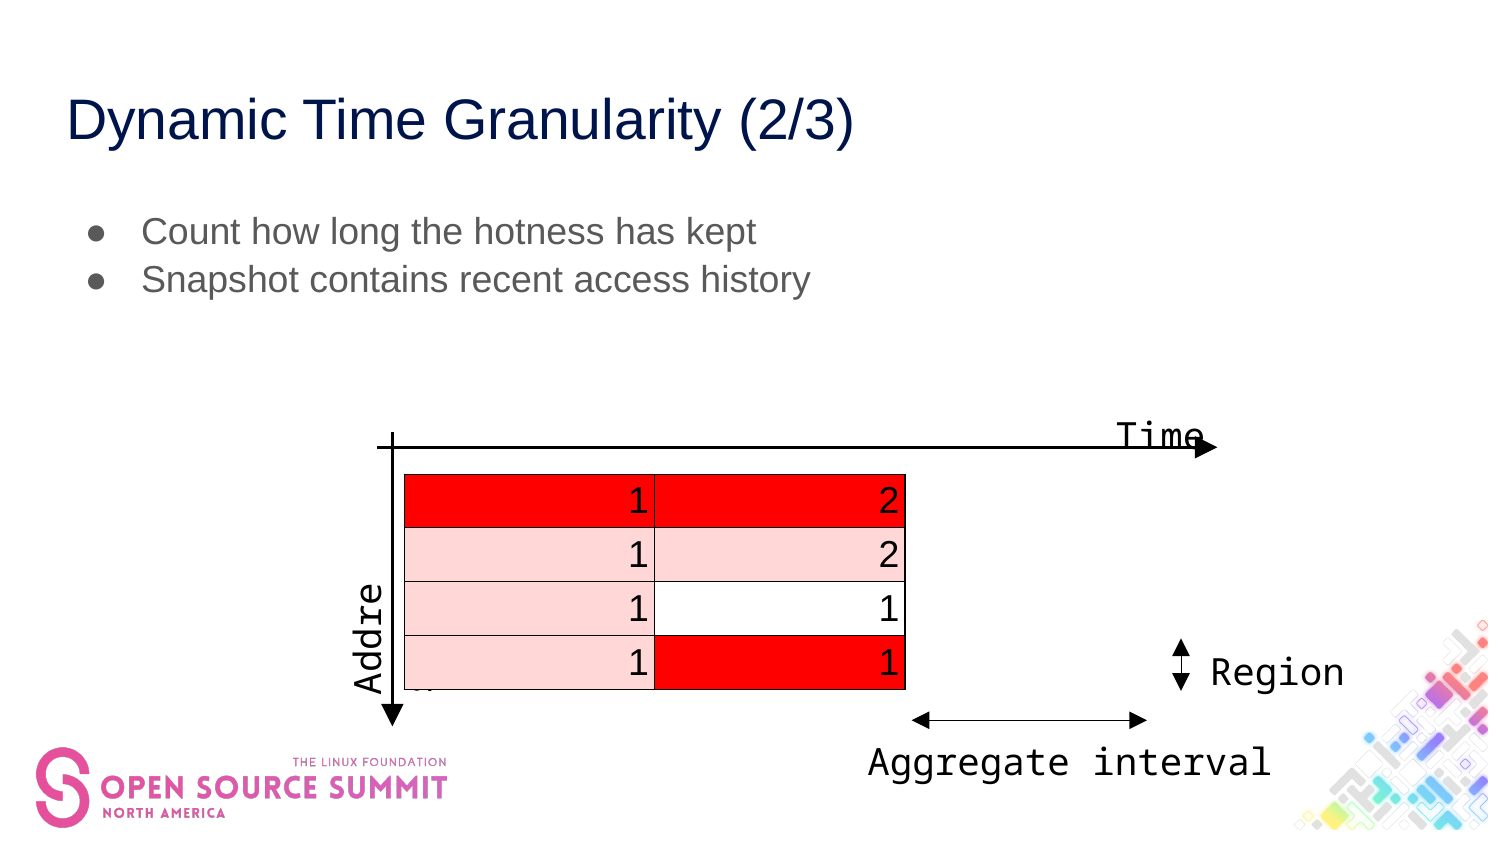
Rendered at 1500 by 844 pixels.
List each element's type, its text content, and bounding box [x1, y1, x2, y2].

picture [36, 747, 447, 828]
table_cell 2 [655, 528, 904, 581]
table_cell 1 [405, 582, 654, 635]
picture [1294, 620, 1488, 830]
table_header 2 [655, 475, 904, 527]
table_cell 1 [405, 636, 654, 689]
text_box Time [1100, 402, 1206, 455]
title Dynamic Time Granularity (2/3) [51, 72, 1449, 167]
text_box Aggregate interval [852, 728, 1220, 782]
table_cell 1 [655, 636, 904, 689]
text_box Region [1195, 638, 1338, 691]
table_cell 1 [655, 582, 904, 635]
text_box Address [333, 548, 387, 710]
table_cell 1 [405, 528, 654, 581]
list Count how long the hotness has kept Snapshot contains recent access history [51, 189, 1449, 734]
table_header 1 [405, 475, 654, 527]
